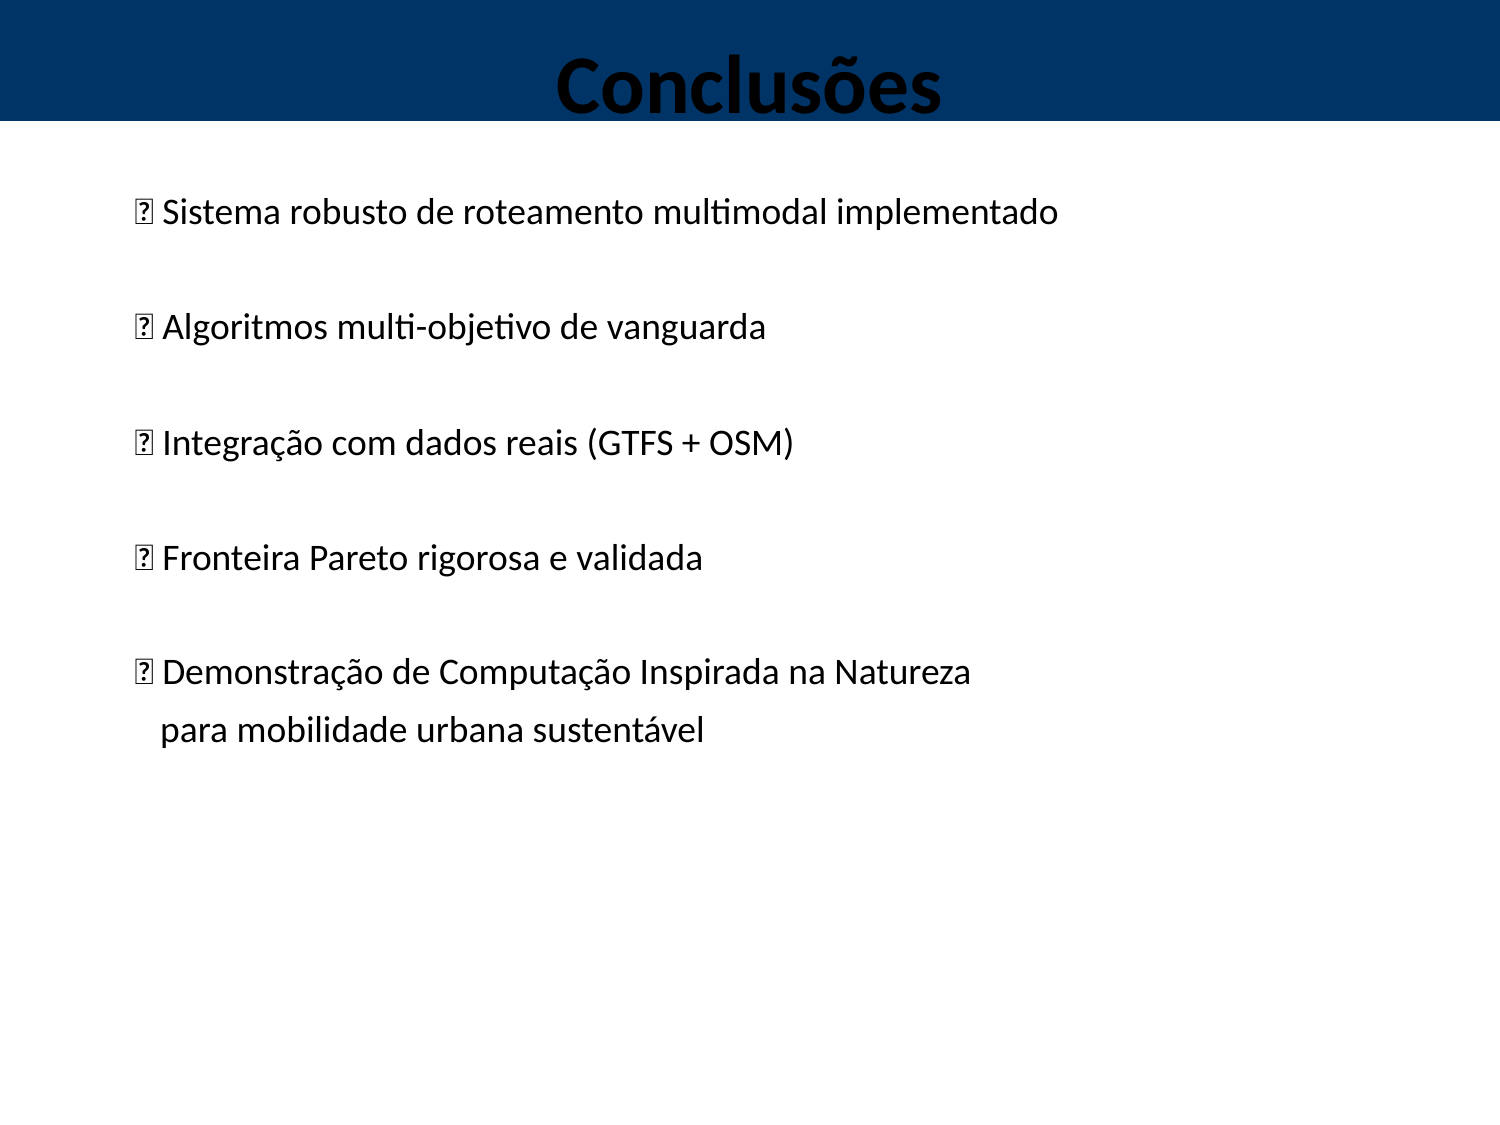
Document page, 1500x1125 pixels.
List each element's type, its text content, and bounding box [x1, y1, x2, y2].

text_box Conclusões [541, 22, 959, 138]
text_box [0, 0, 1500, 120]
text_box ✅ Sistema robusto de roteamento multimodal implementado ✅ Algoritmos multi-objetivo de vanguarda ✅ Integração com dados reais (GTFS + OSM) ✅ Fronteira Pareto rigorosa e validada ✅ Demonstração de Computação Inspirada na Natureza para mobilidade urbana sustentável [119, 179, 1380, 758]
